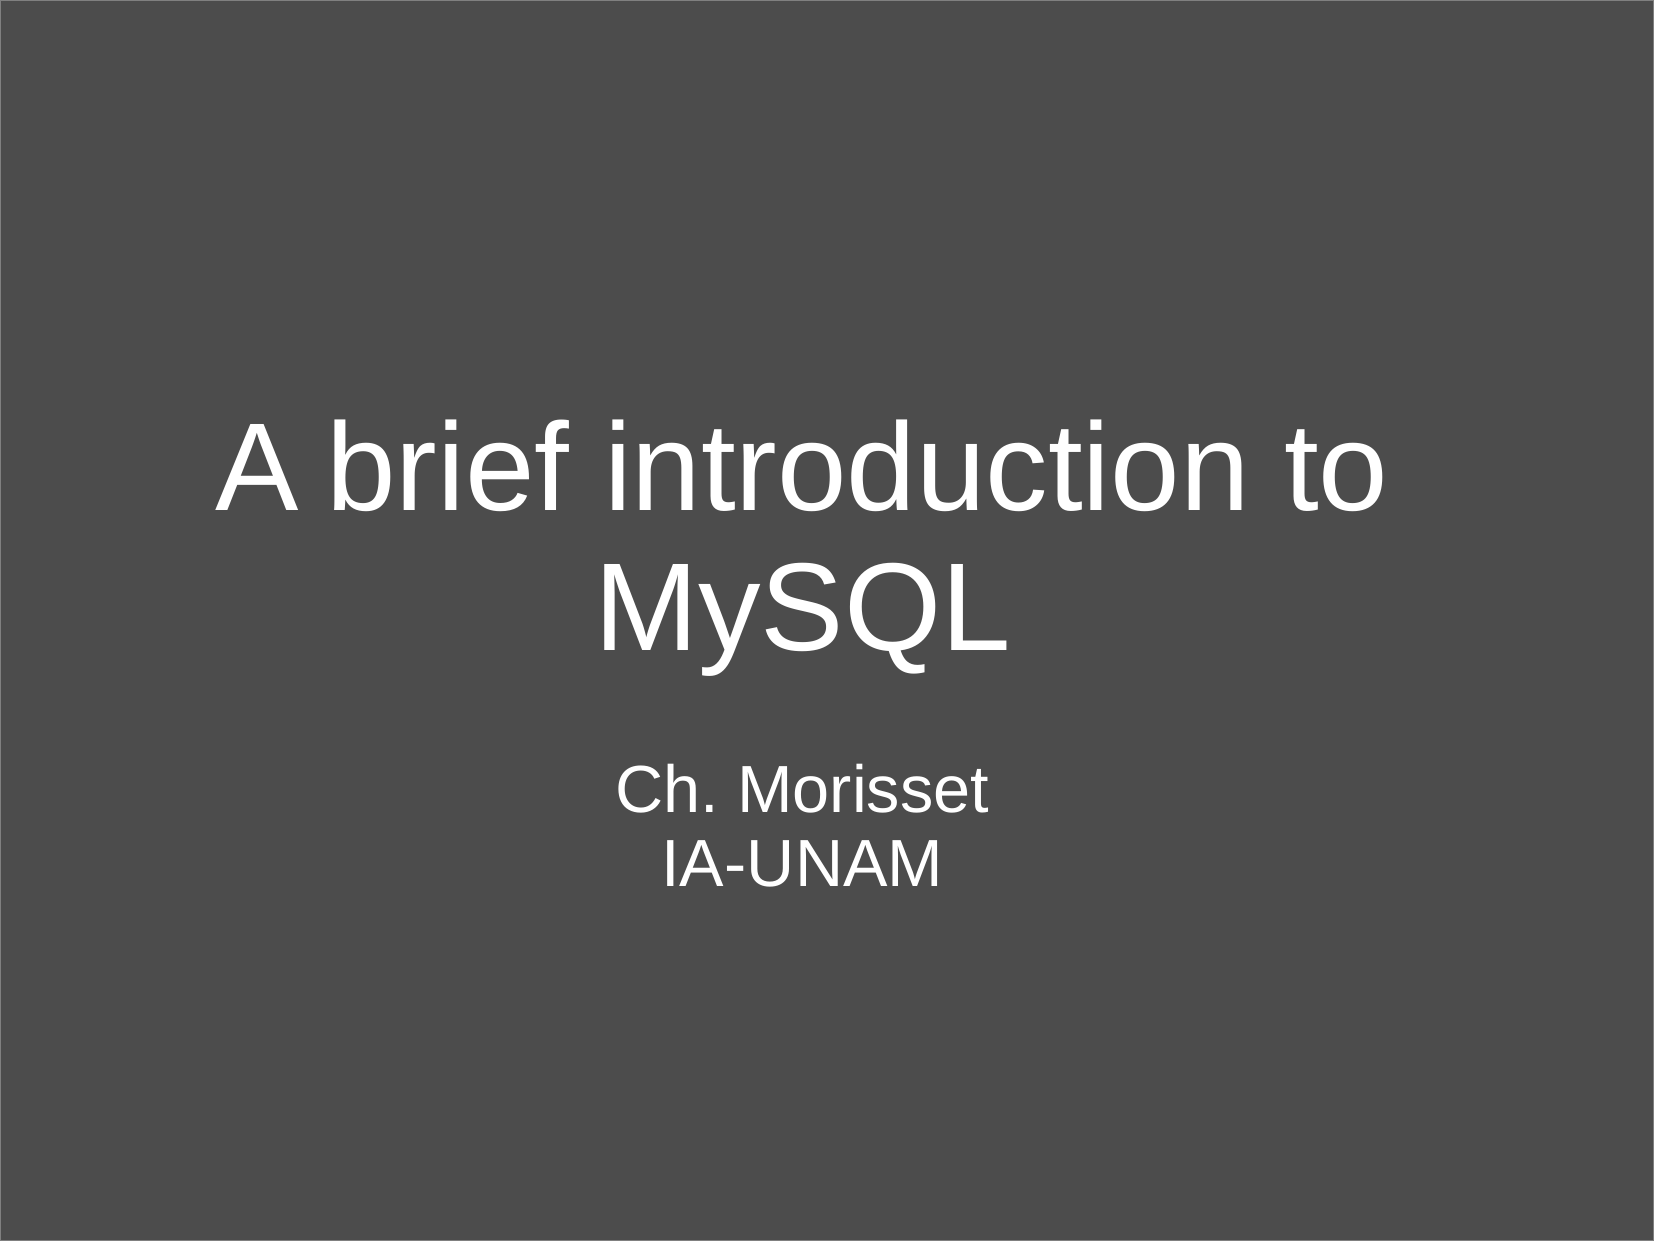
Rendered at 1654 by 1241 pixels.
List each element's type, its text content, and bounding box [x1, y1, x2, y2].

subtitle A brief introduction to MySQL Ch. Morisset IA-UNAM [165, 49, 1441, 1241]
